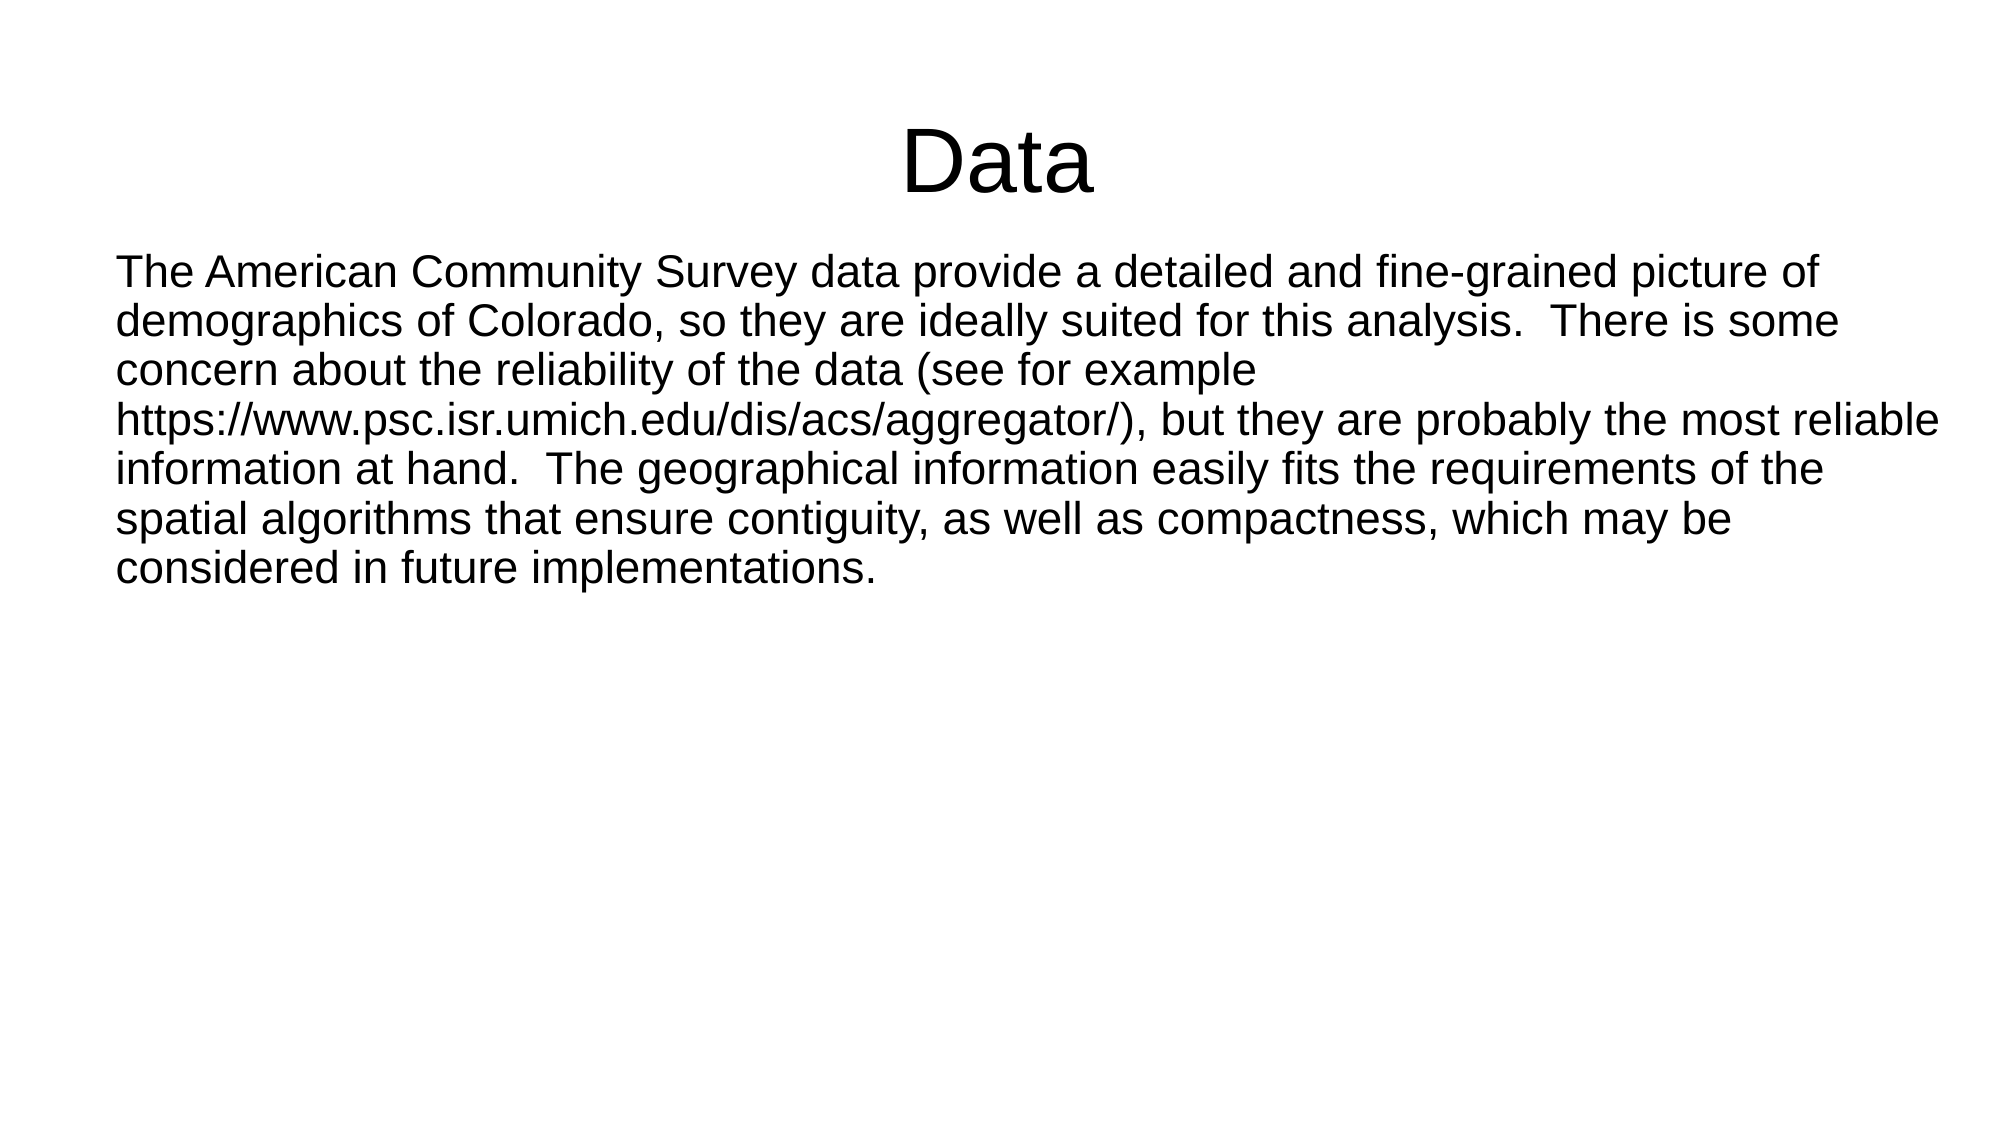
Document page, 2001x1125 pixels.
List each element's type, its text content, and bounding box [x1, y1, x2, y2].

title Data [135, 70, 1860, 239]
list The American Community Survey data provide a detailed and fine-grained picture of demographics of Colorado, so they are ideally suited for this analysis. There is some concern about the reliability of the data (see for example https://www.psc.isr.umich.edu/dis/acs/aggregator/), but they are probably the most reliable information at hand. The geographical information easily fits the requirements of the spatial algorithms that ensure contiguity, as well as compactness, which may be considered in future implementations. [100, 239, 1981, 702]
